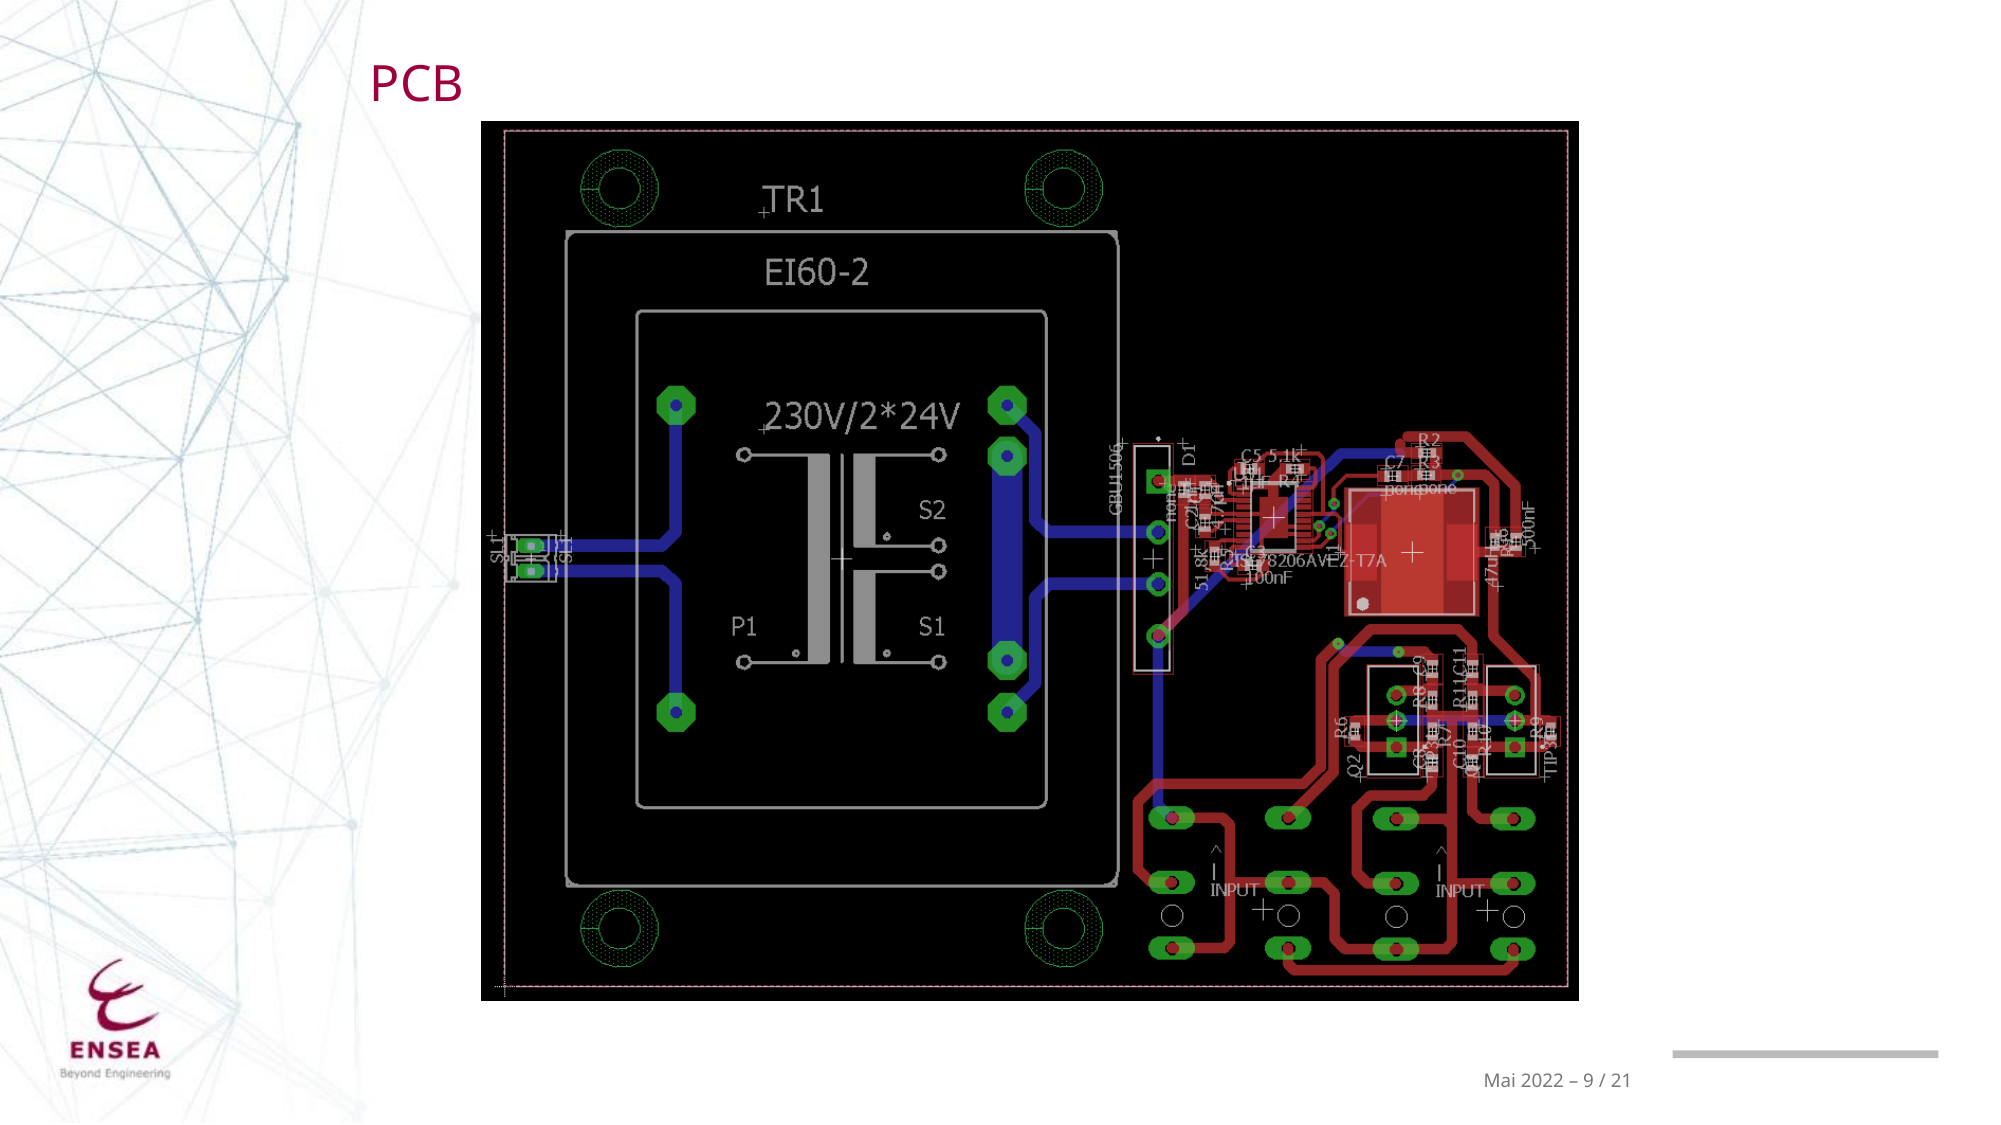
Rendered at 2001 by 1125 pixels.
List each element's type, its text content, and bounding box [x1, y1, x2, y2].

text_box [1673, 1050, 1938, 1058]
text_box PCB [354, 44, 949, 123]
text_box Mai 2022 – ‹#› / 21 [1468, 1061, 1951, 1102]
picture [481, 122, 1579, 1001]
